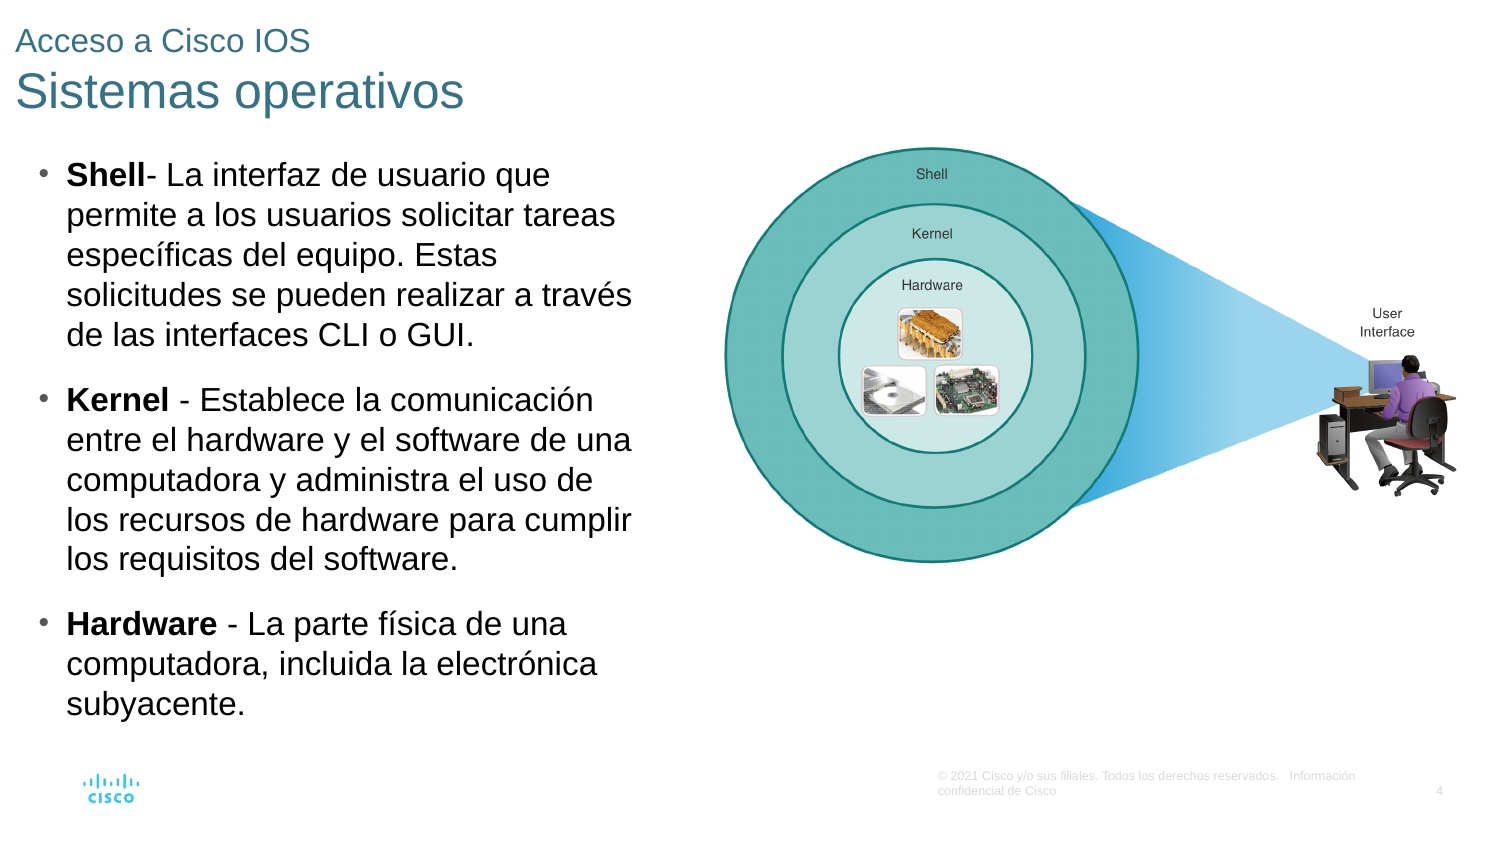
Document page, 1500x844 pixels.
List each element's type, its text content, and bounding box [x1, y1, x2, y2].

list Shell- La interfaz de usuario que permite a los usuarios solicitar tareas específicas del equipo. Estas solicitudes se pueden realizar a través de las interfaces CLI o GUI. Kernel - Establece la comunicación entre el hardware y el software de una computadora y administra el uso de los recursos de hardware para cumplir los requisitos del software. Hardware - La parte física de una computadora, incluida la electrónica subyacente. [23, 145, 672, 633]
picture [709, 130, 1477, 578]
title Acceso a Cisco IOS Sistemas operativos [0, 6, 1500, 131]
